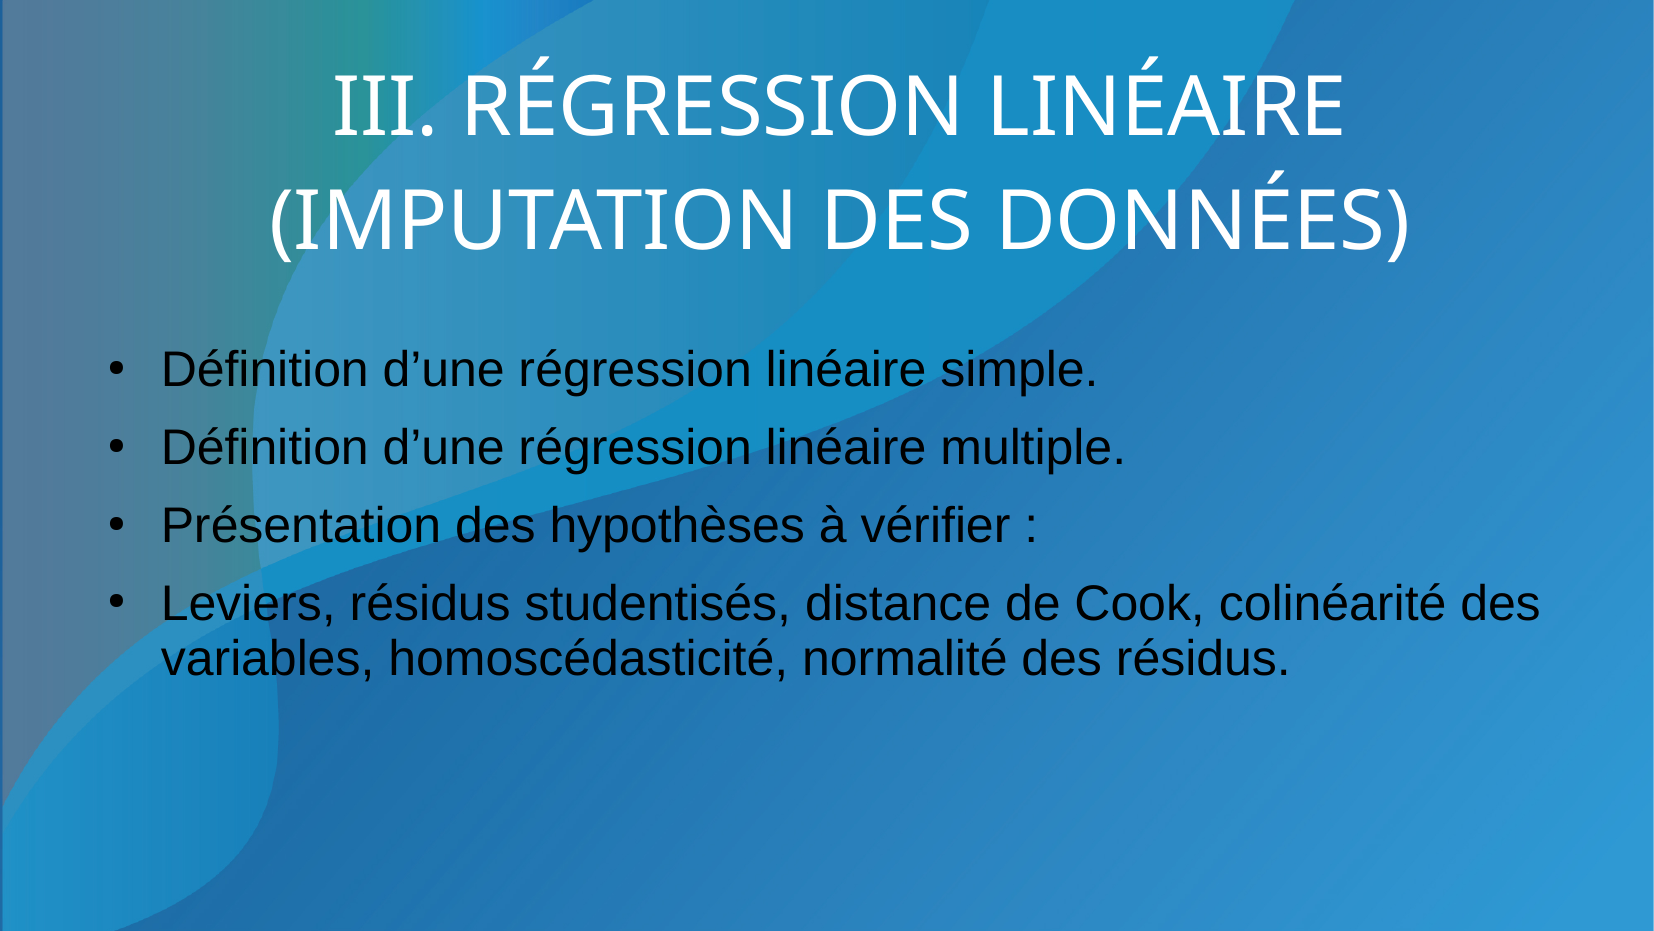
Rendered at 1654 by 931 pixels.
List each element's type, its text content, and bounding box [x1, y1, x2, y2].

title III. RÉGRESSION LINÉAIRE (IMPUTATION DES DONNÉES) [225, 35, 1456, 286]
picture [0, 0, 1654, 931]
list Définition d’une régression linéaire simple. Définition d’une régression linéaire multiple. Présentation des hypothèses à vérifier : Leviers, résidus studentisés, distance de Cook, colinéarité des variables, homoscédasticité, normalité des résidus. [90, 341, 1591, 721]
